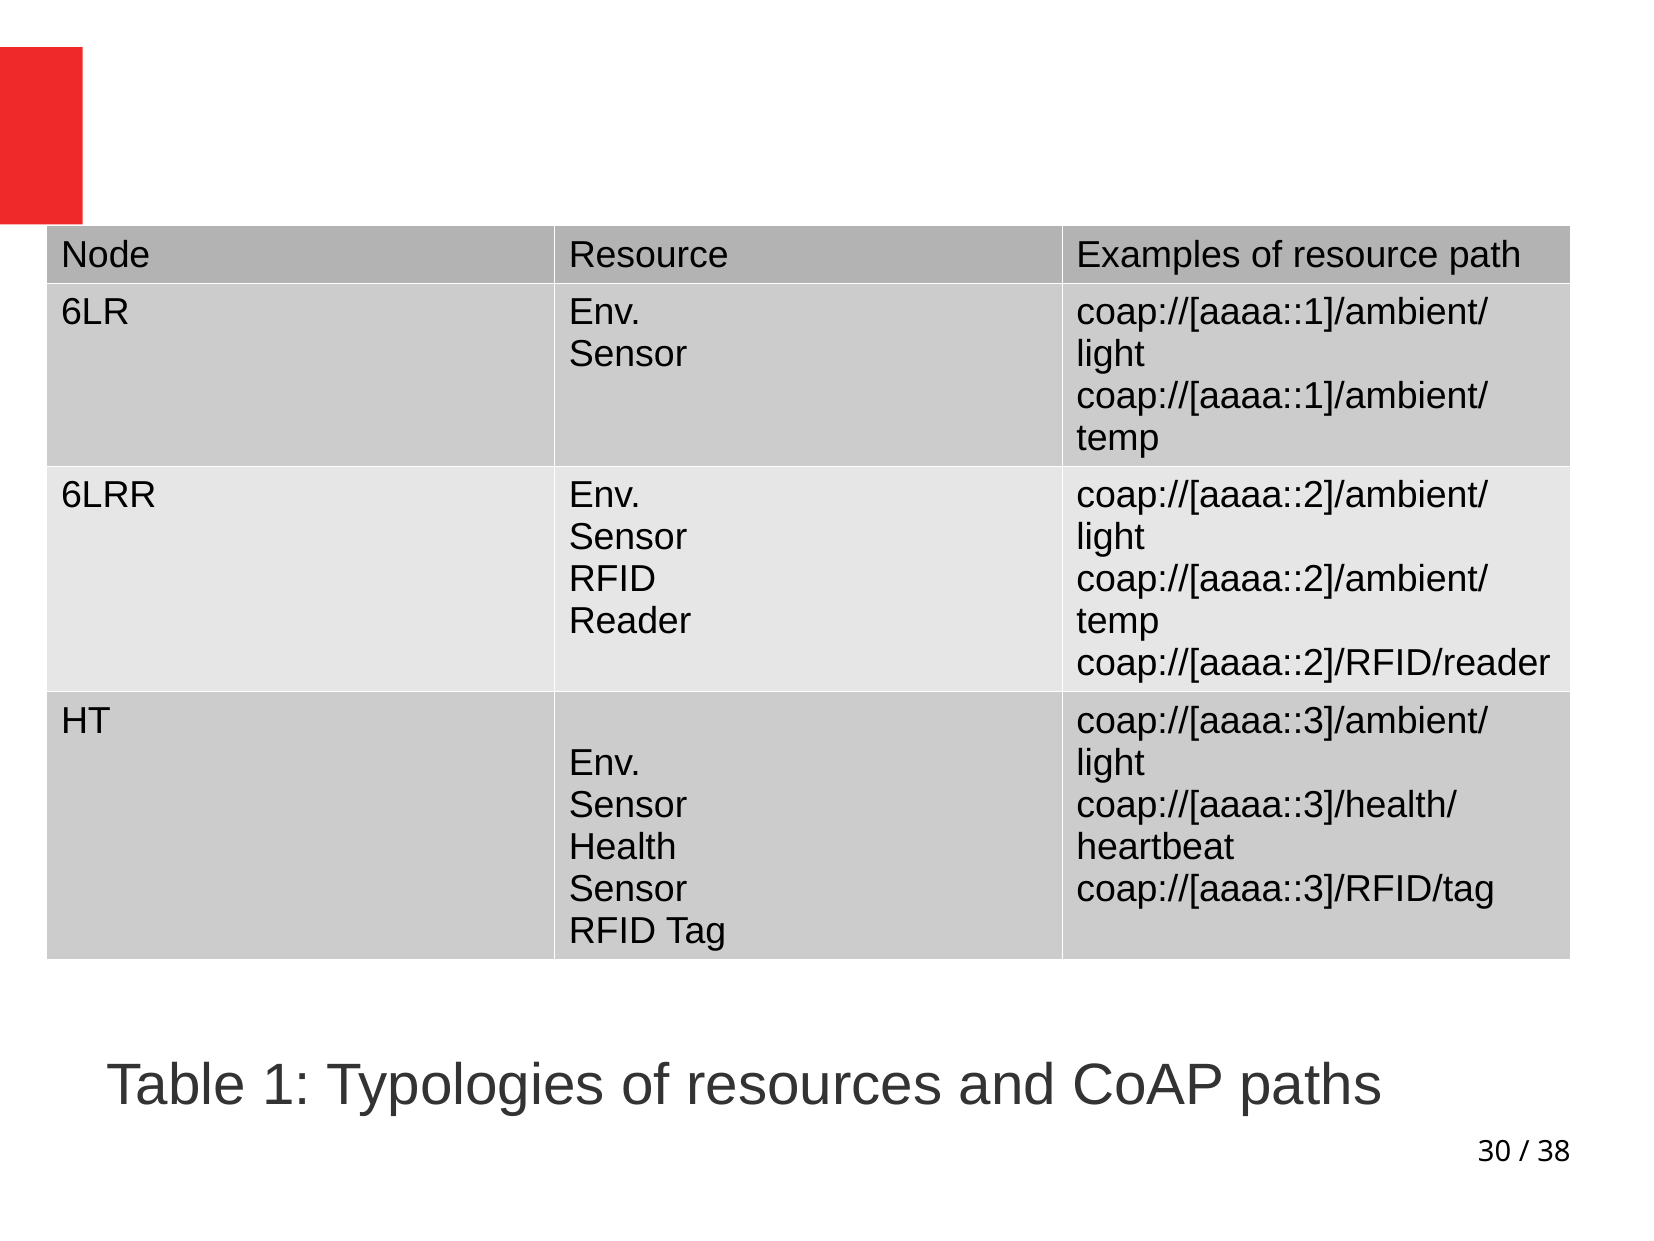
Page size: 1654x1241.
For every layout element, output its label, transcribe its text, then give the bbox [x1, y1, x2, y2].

table_header Node [47, 226, 554, 283]
table_cell Env. Sensor RFID Reader [555, 467, 1062, 691]
table_cell coap://[aaaa::3]/ambient/light coap://[aaaa::3]/health/heartbeat coap://[aaaa::3]/RFID/tag [1063, 692, 1570, 959]
table_cell coap://[aaaa::2]/ambient/light coap://[aaaa::2]/ambient/temp coap://[aaaa::2]/RFID/reader [1063, 467, 1570, 691]
table_cell Env. Sensor [555, 284, 1062, 466]
table_cell 6LR [47, 284, 554, 466]
table_cell coap://[aaaa::1]/ambient/light coap://[aaaa::1]/ambient/temp [1063, 284, 1570, 466]
table_cell 6LRR [47, 467, 554, 691]
table_cell Env. Sensor Health Sensor RFID Tag [555, 692, 1062, 959]
title Table 1: Typologies of resources and CoAP paths [106, 980, 1560, 1188]
table_header Examples of resource path [1063, 226, 1570, 283]
table_header Resource [555, 226, 1062, 283]
table_cell HT [47, 692, 554, 959]
